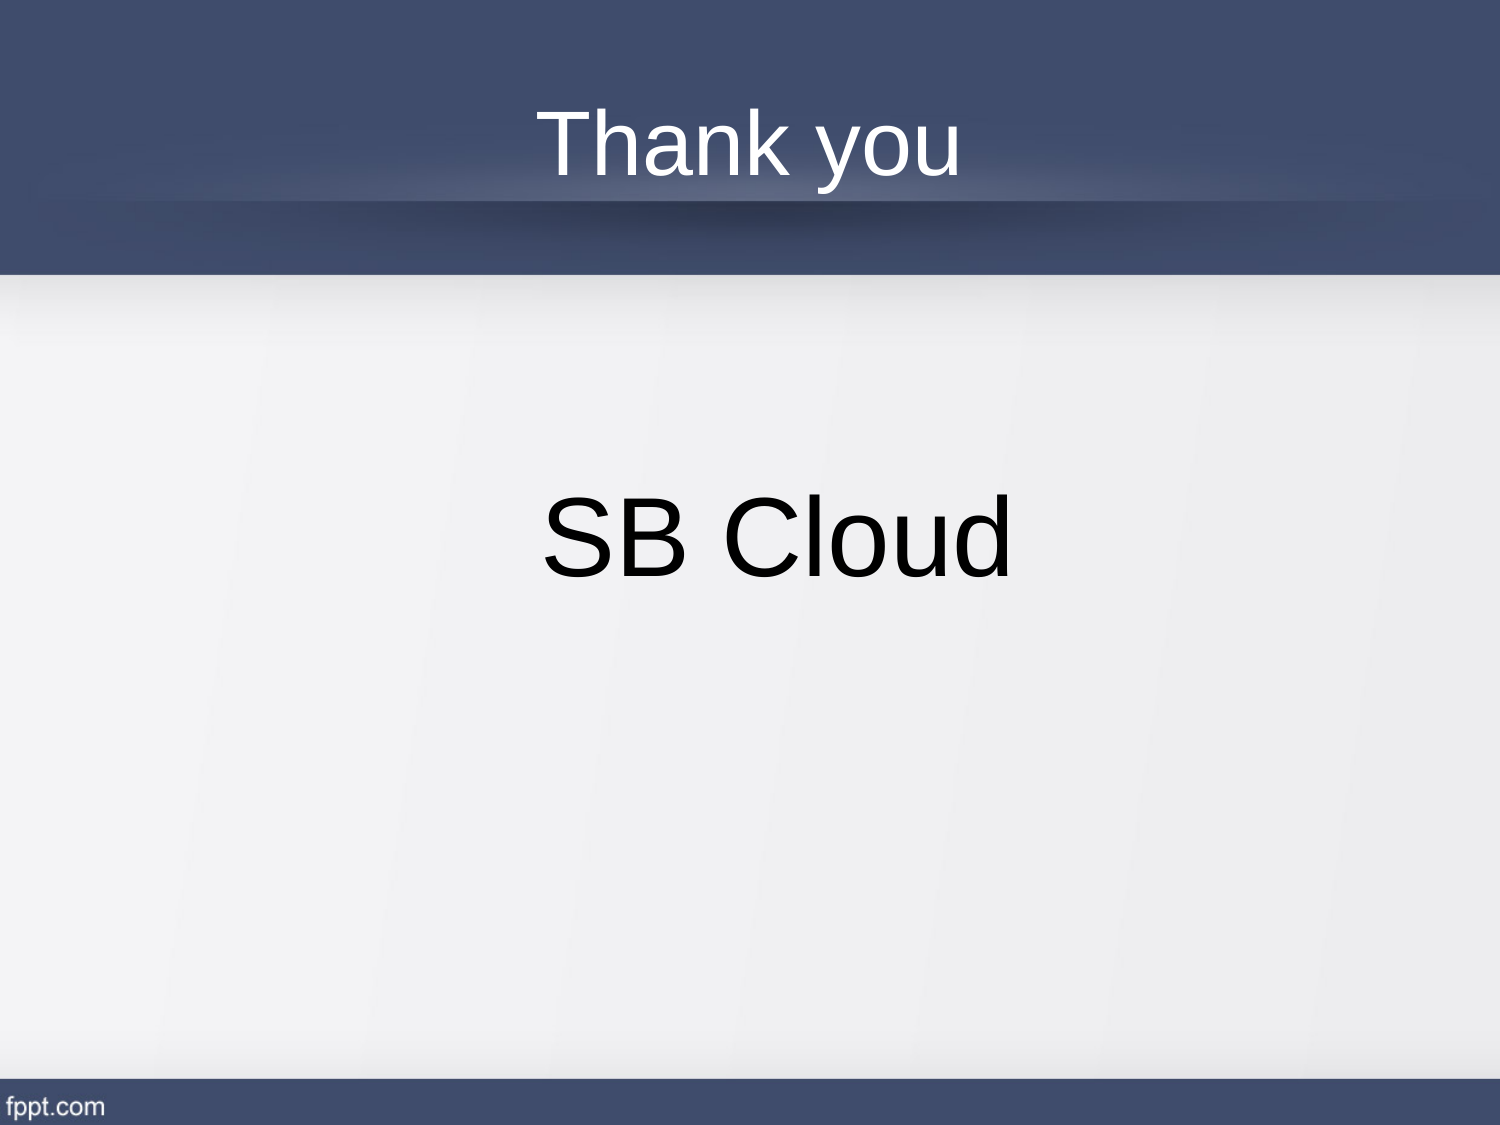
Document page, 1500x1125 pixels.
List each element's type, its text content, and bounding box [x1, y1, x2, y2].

picture [0, 0, 1500, 1125]
list SB Cloud [75, 262, 1426, 1005]
title Thank you [75, 45, 1426, 233]
